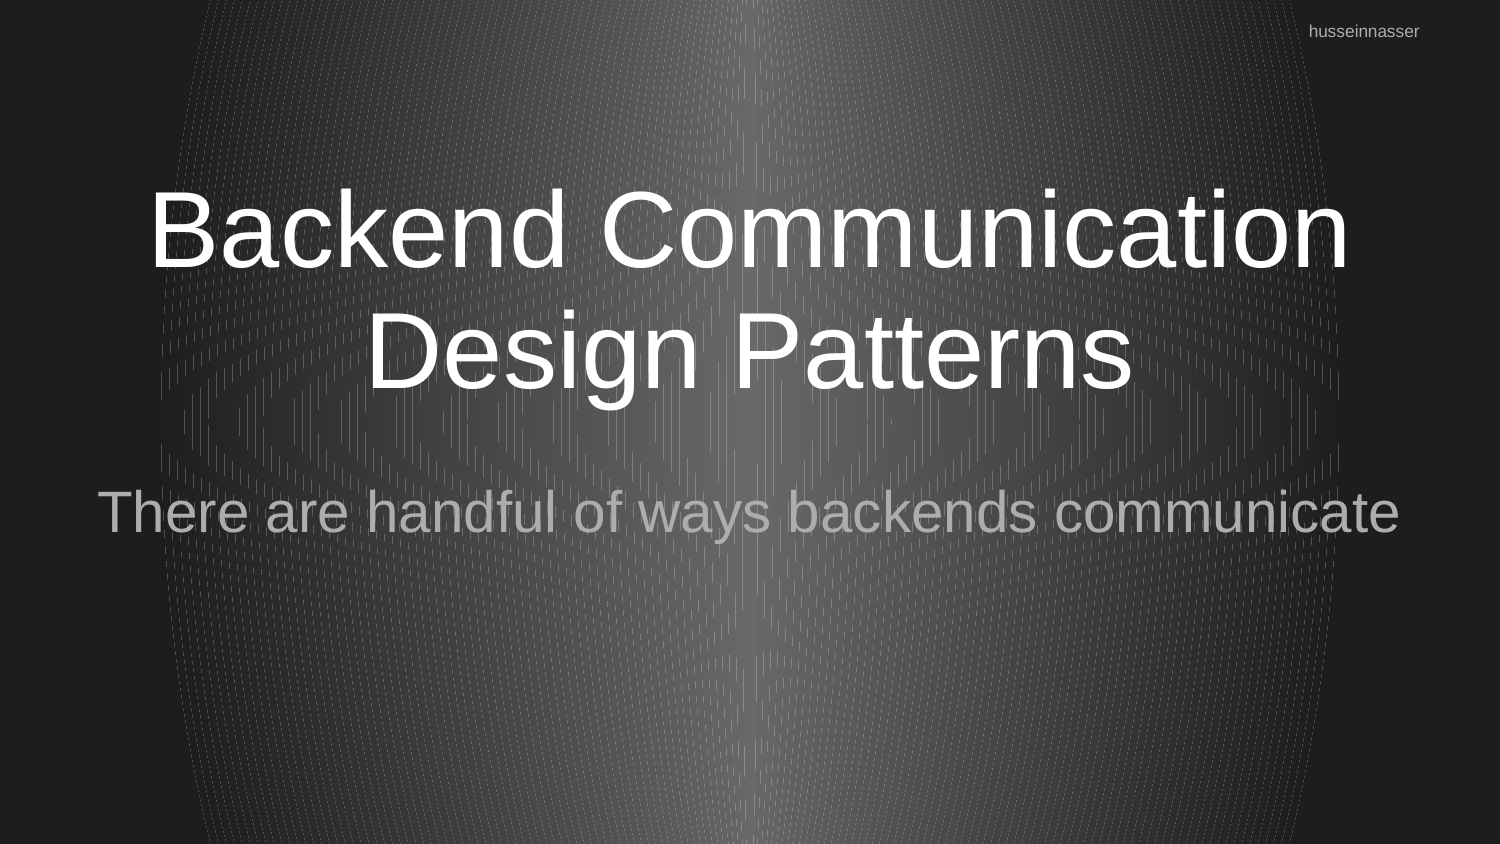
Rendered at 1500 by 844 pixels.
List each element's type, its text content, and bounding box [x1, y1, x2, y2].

title Backend Communication Design Patterns [51, 90, 1449, 427]
subtitle husseinnasser [1236, 11, 1492, 53]
subtitle There are handful of ways backends communicate [51, 464, 1449, 595]
